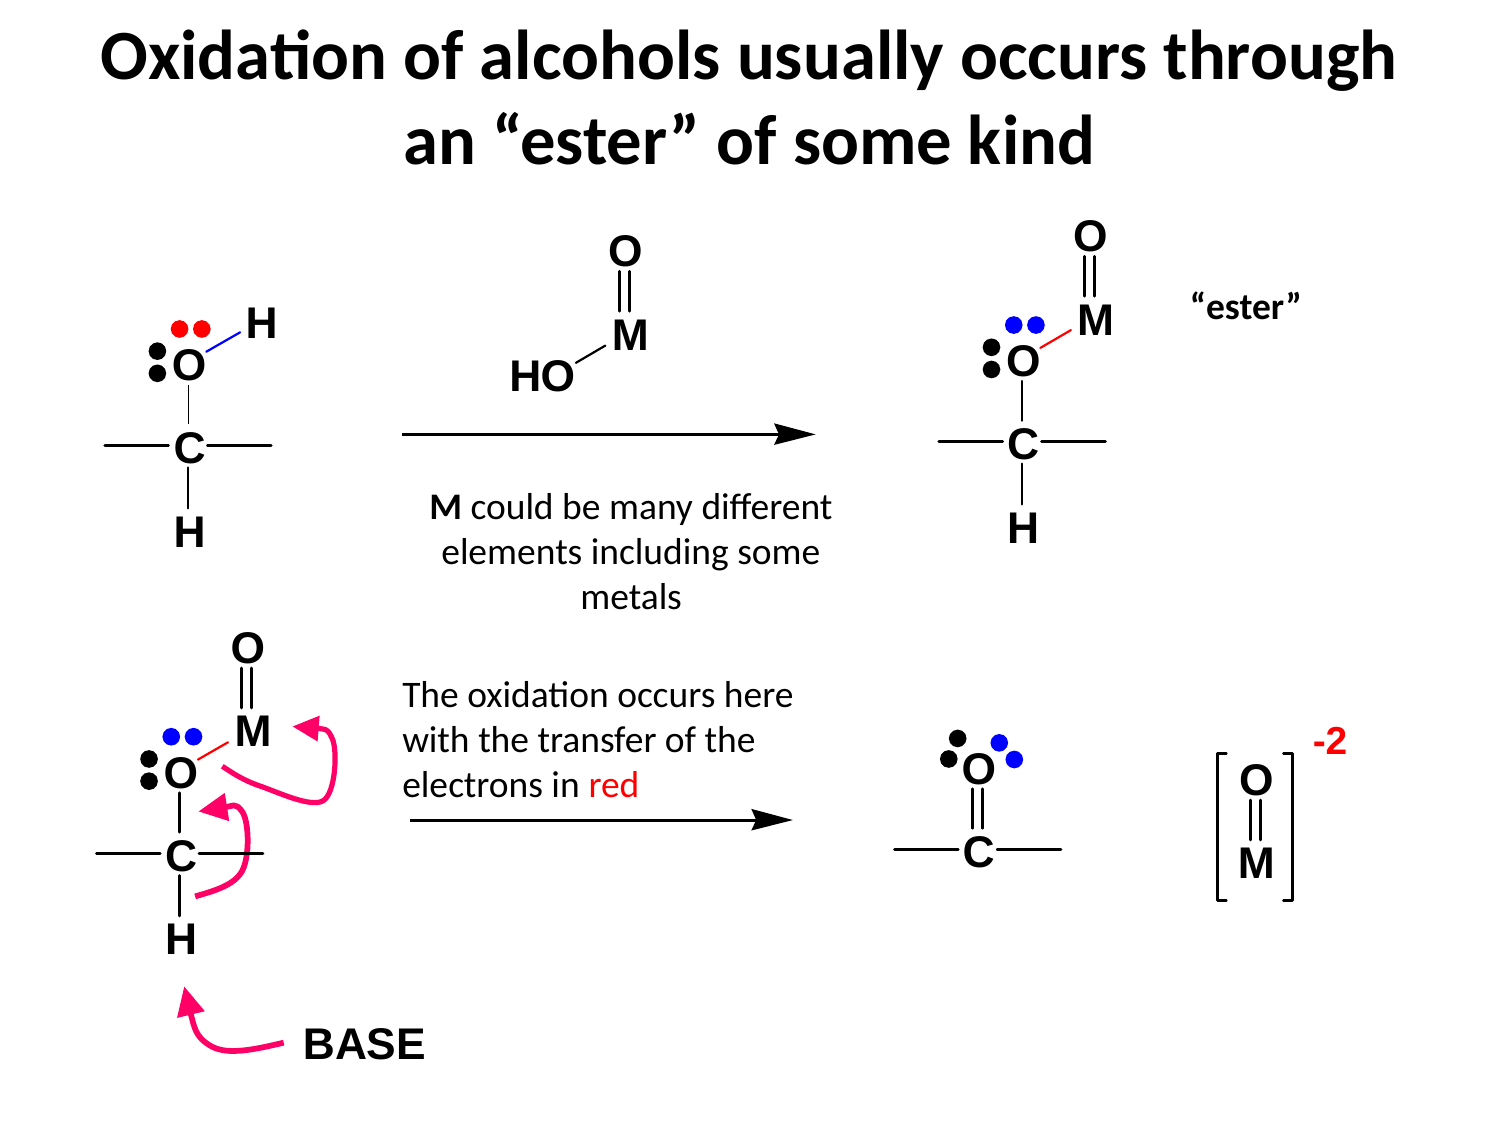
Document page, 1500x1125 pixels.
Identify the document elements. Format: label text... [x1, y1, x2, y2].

title Oxidation of alcohols usually occurs through an “ester” of some kind [75, 0, 1425, 188]
picture [87, 212, 1351, 1065]
